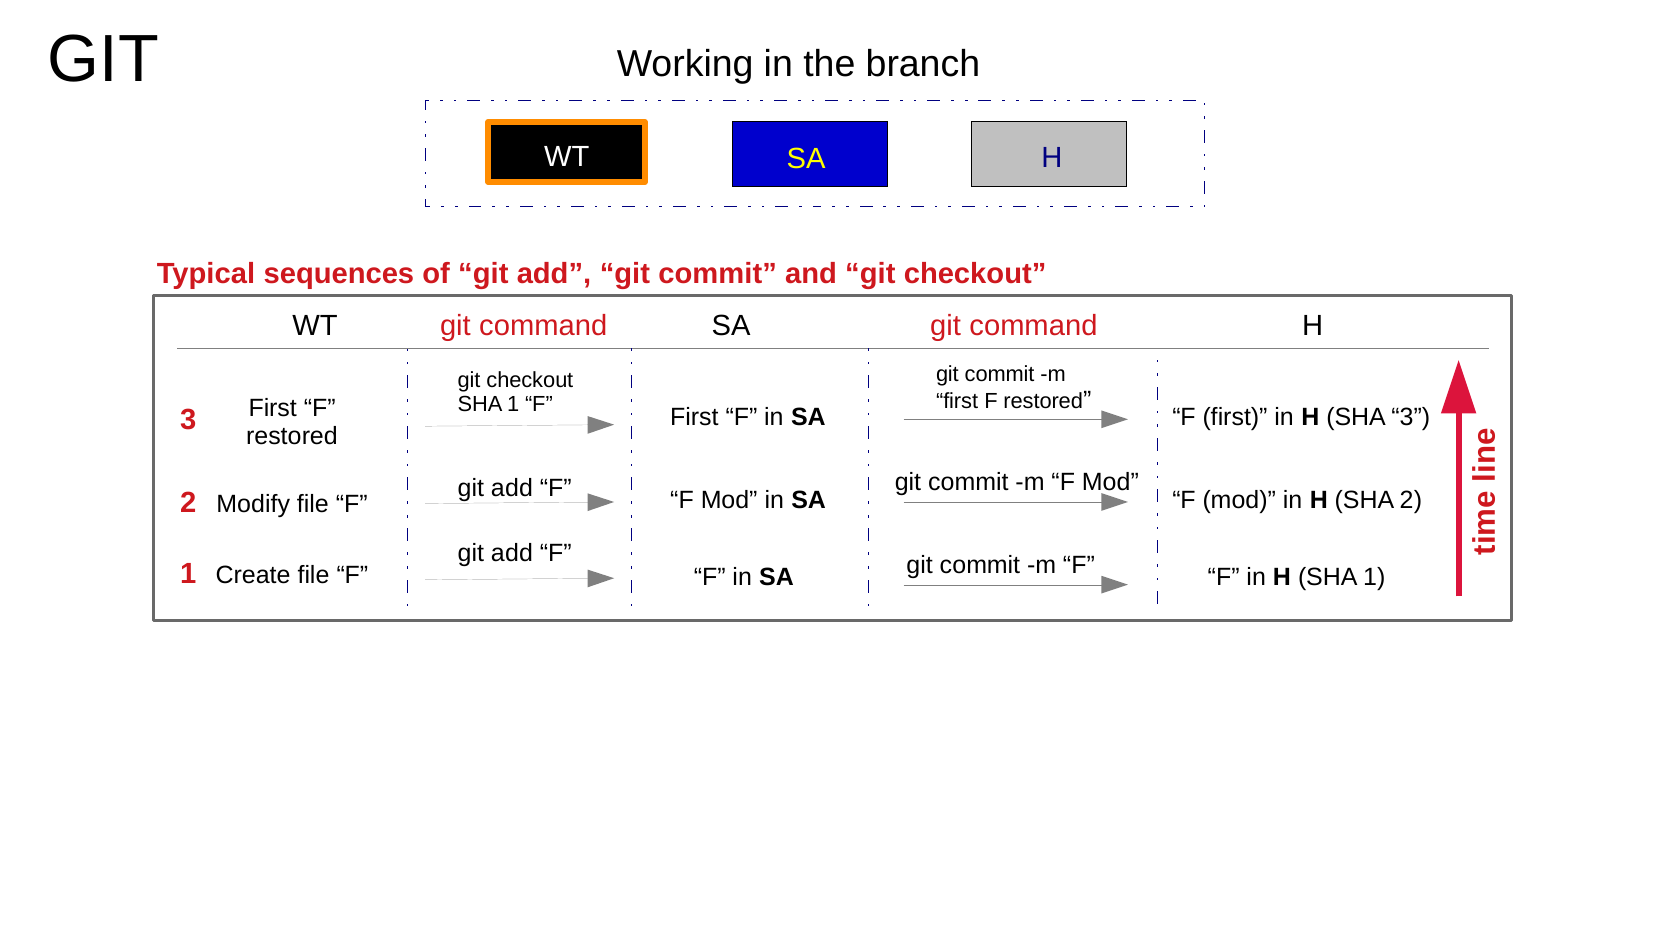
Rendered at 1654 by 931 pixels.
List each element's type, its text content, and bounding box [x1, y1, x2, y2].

text_box “F (first)” in H (SHA “3”) [1157, 395, 1446, 439]
title GIT [5, 5, 201, 111]
text_box git add “F” [442, 466, 587, 503]
text_box “F” in H (SHA 1) [1192, 555, 1424, 603]
text_box time line [1459, 412, 1509, 570]
text_box Working in the branch [602, 35, 1058, 93]
text_box WT [277, 301, 353, 348]
text_box “F Mod” in SA [655, 478, 841, 522]
text_box git commit -m “F Mod” [879, 460, 1155, 504]
text_box git commit -m “first F restored” [921, 354, 1107, 419]
text_box “F” in SA [679, 555, 809, 598]
text_box First “F” in SA [655, 395, 841, 439]
text_box “F (mod)” in H (SHA 2) [1157, 478, 1438, 522]
text_box git checkout SHA 1 “F” [442, 360, 595, 424]
text_box WT [519, 129, 615, 184]
text_box 3 [165, 395, 212, 444]
text_box First “F” restored [200, 385, 384, 457]
text_box git command [915, 301, 1113, 348]
text_box Modify file “F” [200, 478, 384, 530]
text_box H [986, 133, 1117, 182]
text_box Create file “F” [200, 549, 384, 601]
text_box git command [425, 301, 623, 348]
text_box SA [696, 301, 766, 348]
text_box [425, 100, 1205, 207]
text_box 2 [165, 478, 212, 526]
text_box H [1287, 301, 1339, 348]
text_box git add “F” [442, 503, 587, 510]
text_box git commit -m “F” [891, 543, 1111, 587]
text_box Typical sequences of “git add”, “git commit” and “git checkout” [141, 248, 1063, 300]
text_box 1 [165, 549, 212, 597]
text_box SA [751, 134, 861, 183]
text_box git add “F” [442, 531, 587, 575]
